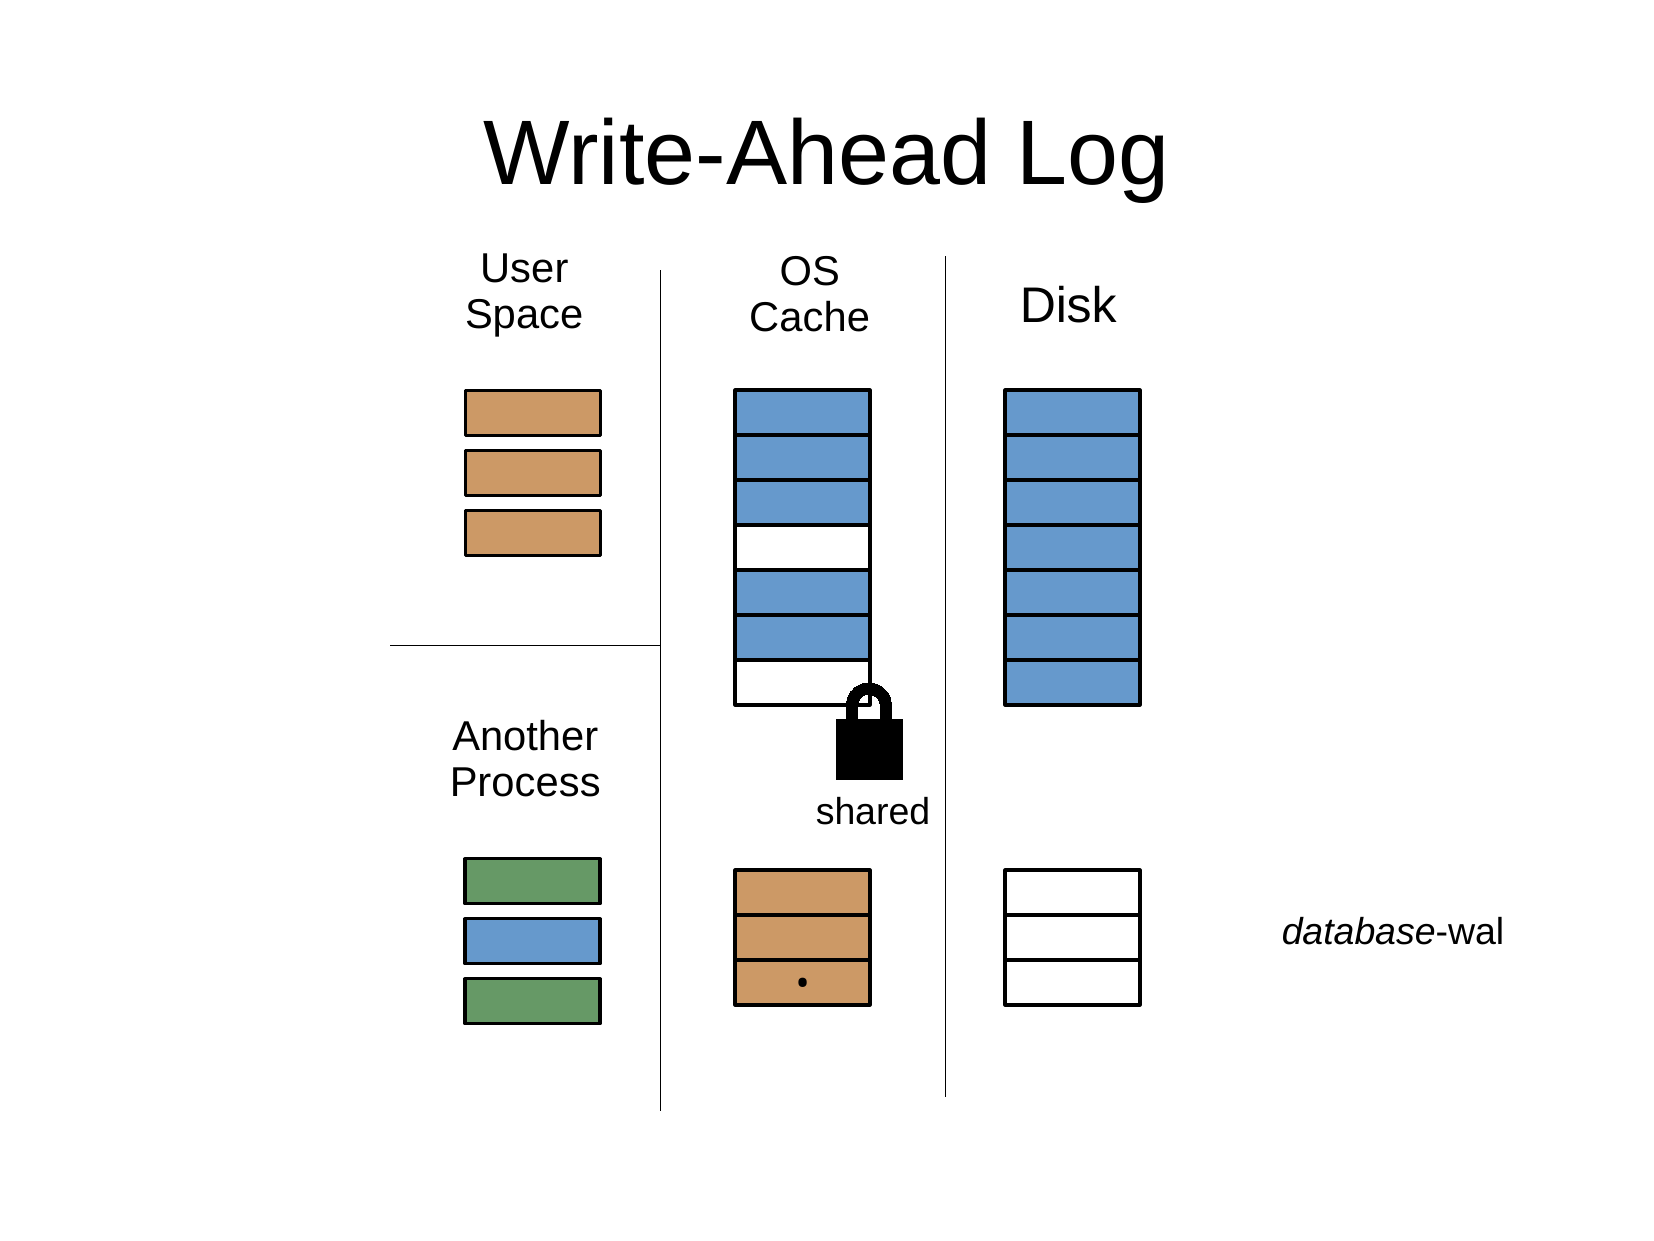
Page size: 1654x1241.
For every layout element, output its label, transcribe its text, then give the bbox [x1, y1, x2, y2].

text_box [465, 390, 601, 436]
text_box [465, 918, 601, 964]
text_box [735, 390, 903, 780]
text_box shared [801, 783, 946, 840]
title Write-Ahead Log [82, 49, 1571, 257]
text_box [1005, 870, 1141, 1006]
text_box [465, 858, 601, 904]
text_box OS Cache [734, 240, 901, 349]
text_box • [735, 960, 871, 1006]
text_box [1005, 390, 1141, 706]
text_box [465, 978, 601, 1024]
text_box [735, 870, 871, 960]
text_box User Space [450, 237, 631, 346]
text_box [465, 510, 601, 556]
text_box Disk [1005, 270, 1132, 342]
text_box database-wal [1267, 903, 1576, 961]
text_box Another Process [435, 705, 631, 814]
text_box [465, 450, 601, 496]
